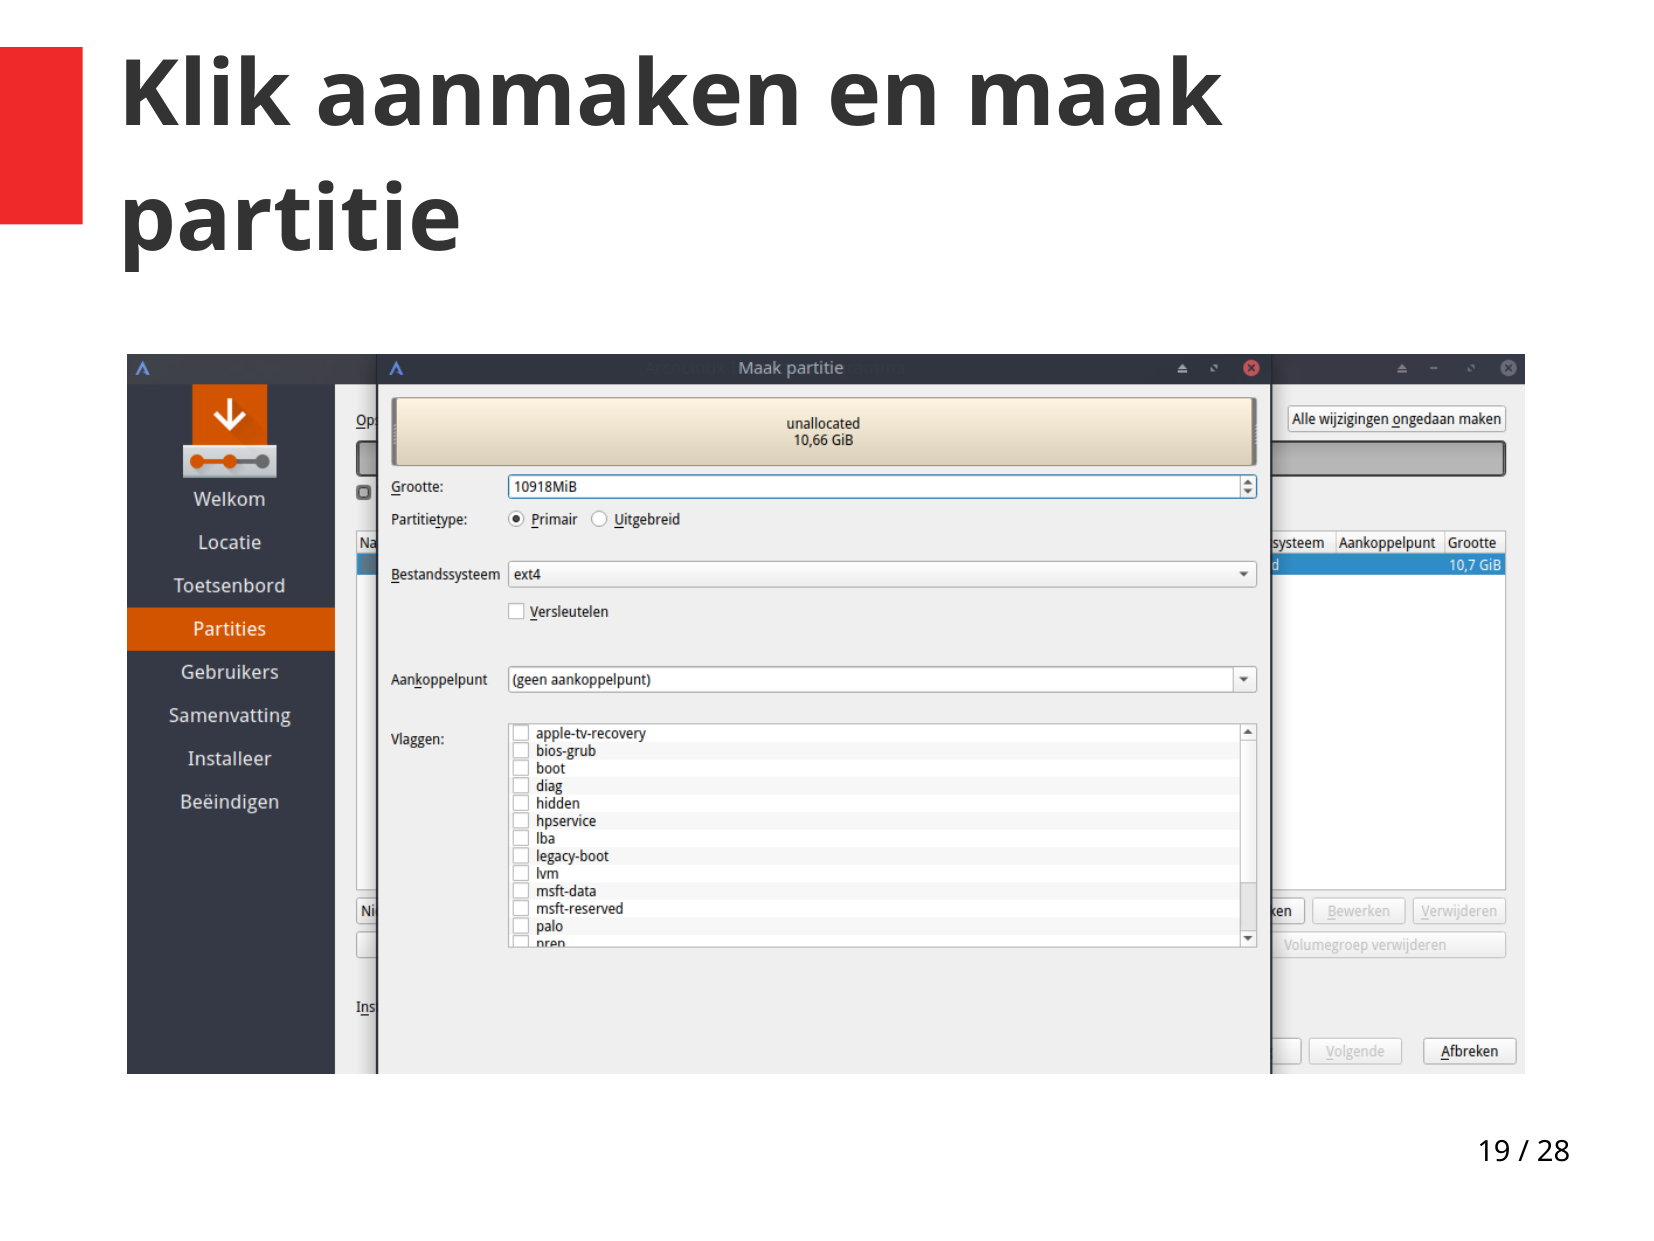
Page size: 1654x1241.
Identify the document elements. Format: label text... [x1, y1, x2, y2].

title Klik aanmaken en maak partitie [118, 49, 1571, 257]
picture [127, 354, 1525, 1074]
